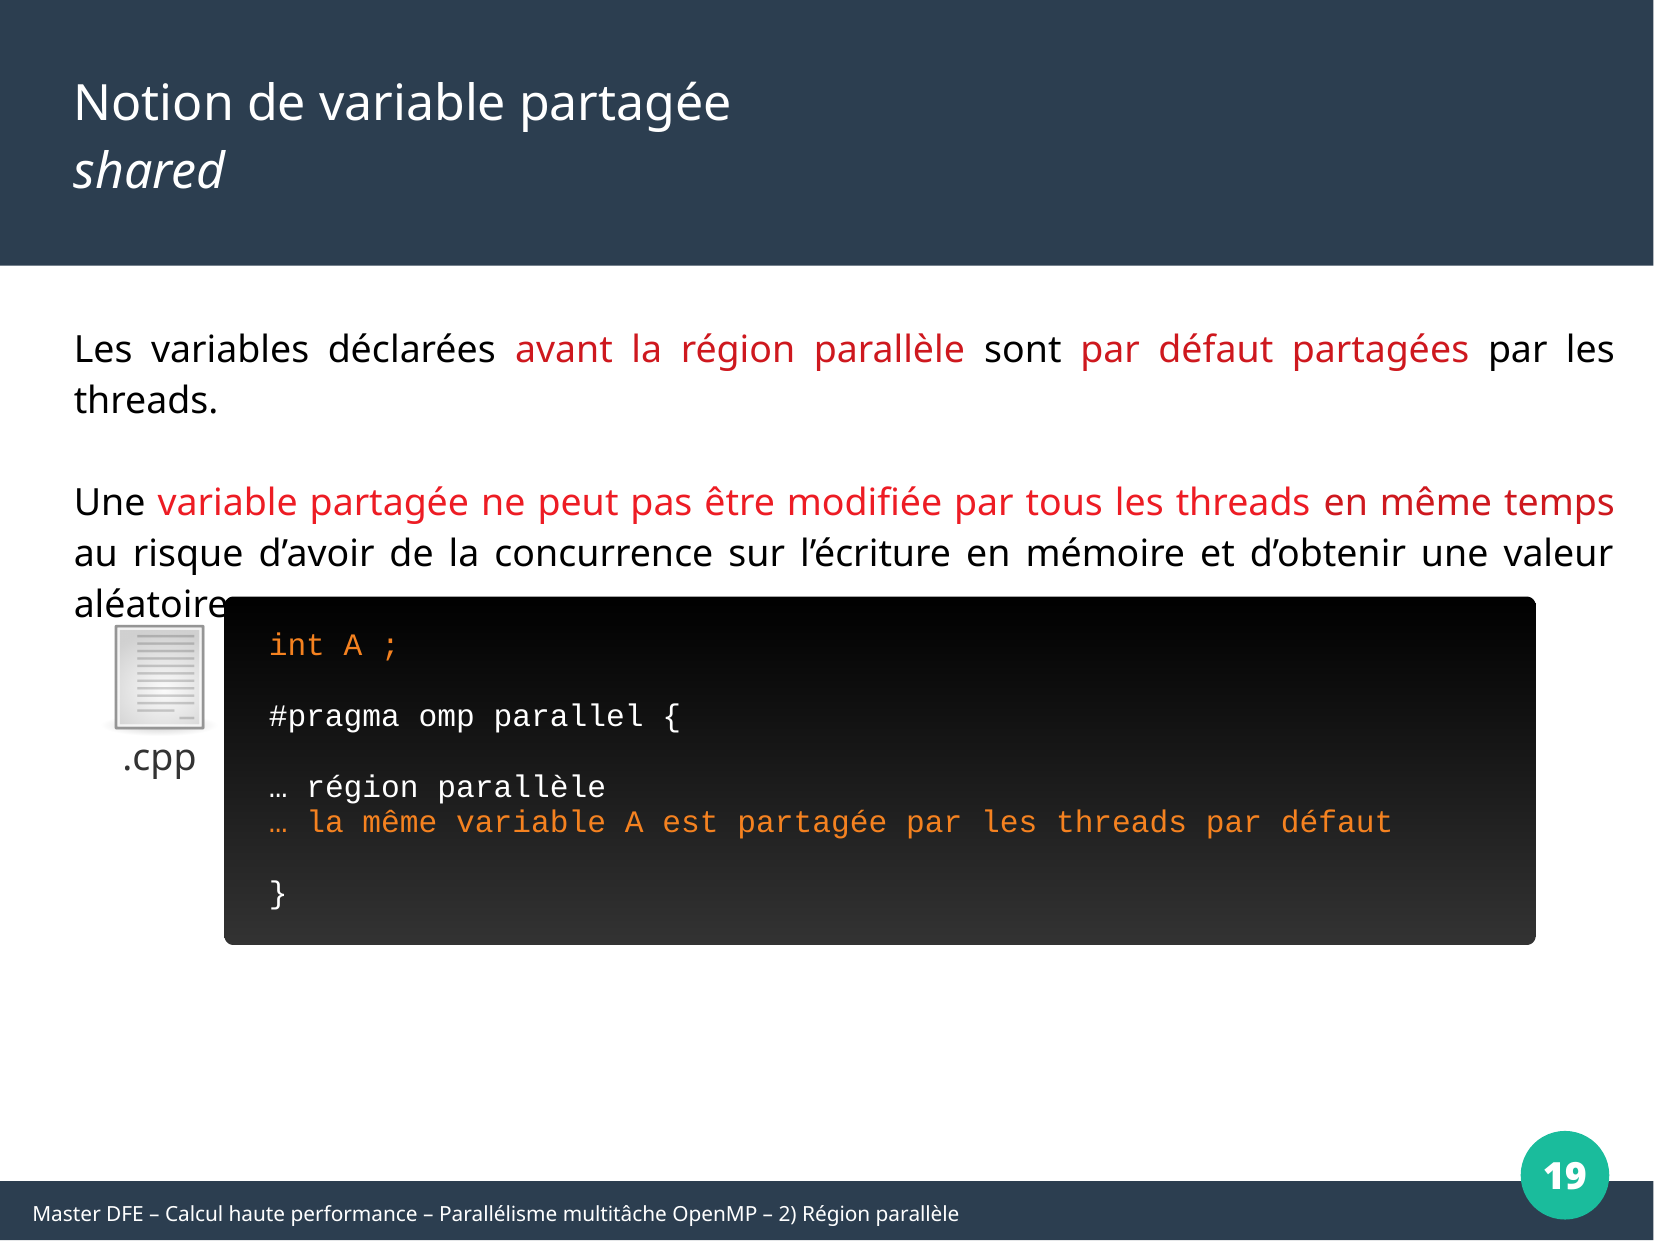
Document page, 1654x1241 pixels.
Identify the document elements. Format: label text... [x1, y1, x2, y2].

picture [100, 620, 219, 722]
text_box Les variables déclarées avant la région parallèle sont par défaut partagées par les threads. Une variable partagée ne peut pas être modifiée par tous les threads en même temps au risque d’avoir de la concurrence sur l’écriture en mémoire et d’obtenir une valeur aléatoire. [59, 314, 1630, 584]
text_box int A ; #pragma omp parallel { … région parallèle … la même variable A est partagée par les threads par défaut } [254, 622, 1524, 957]
text_box .cpp [82, 722, 237, 789]
text_box Notion de variable partagée shared [59, 59, 1477, 209]
text_box Master DFE – Calcul haute performance – Parallélisme multitâche OpenMP – 2) Région parallèle [17, 1191, 1436, 1235]
text_box [224, 596, 1536, 945]
